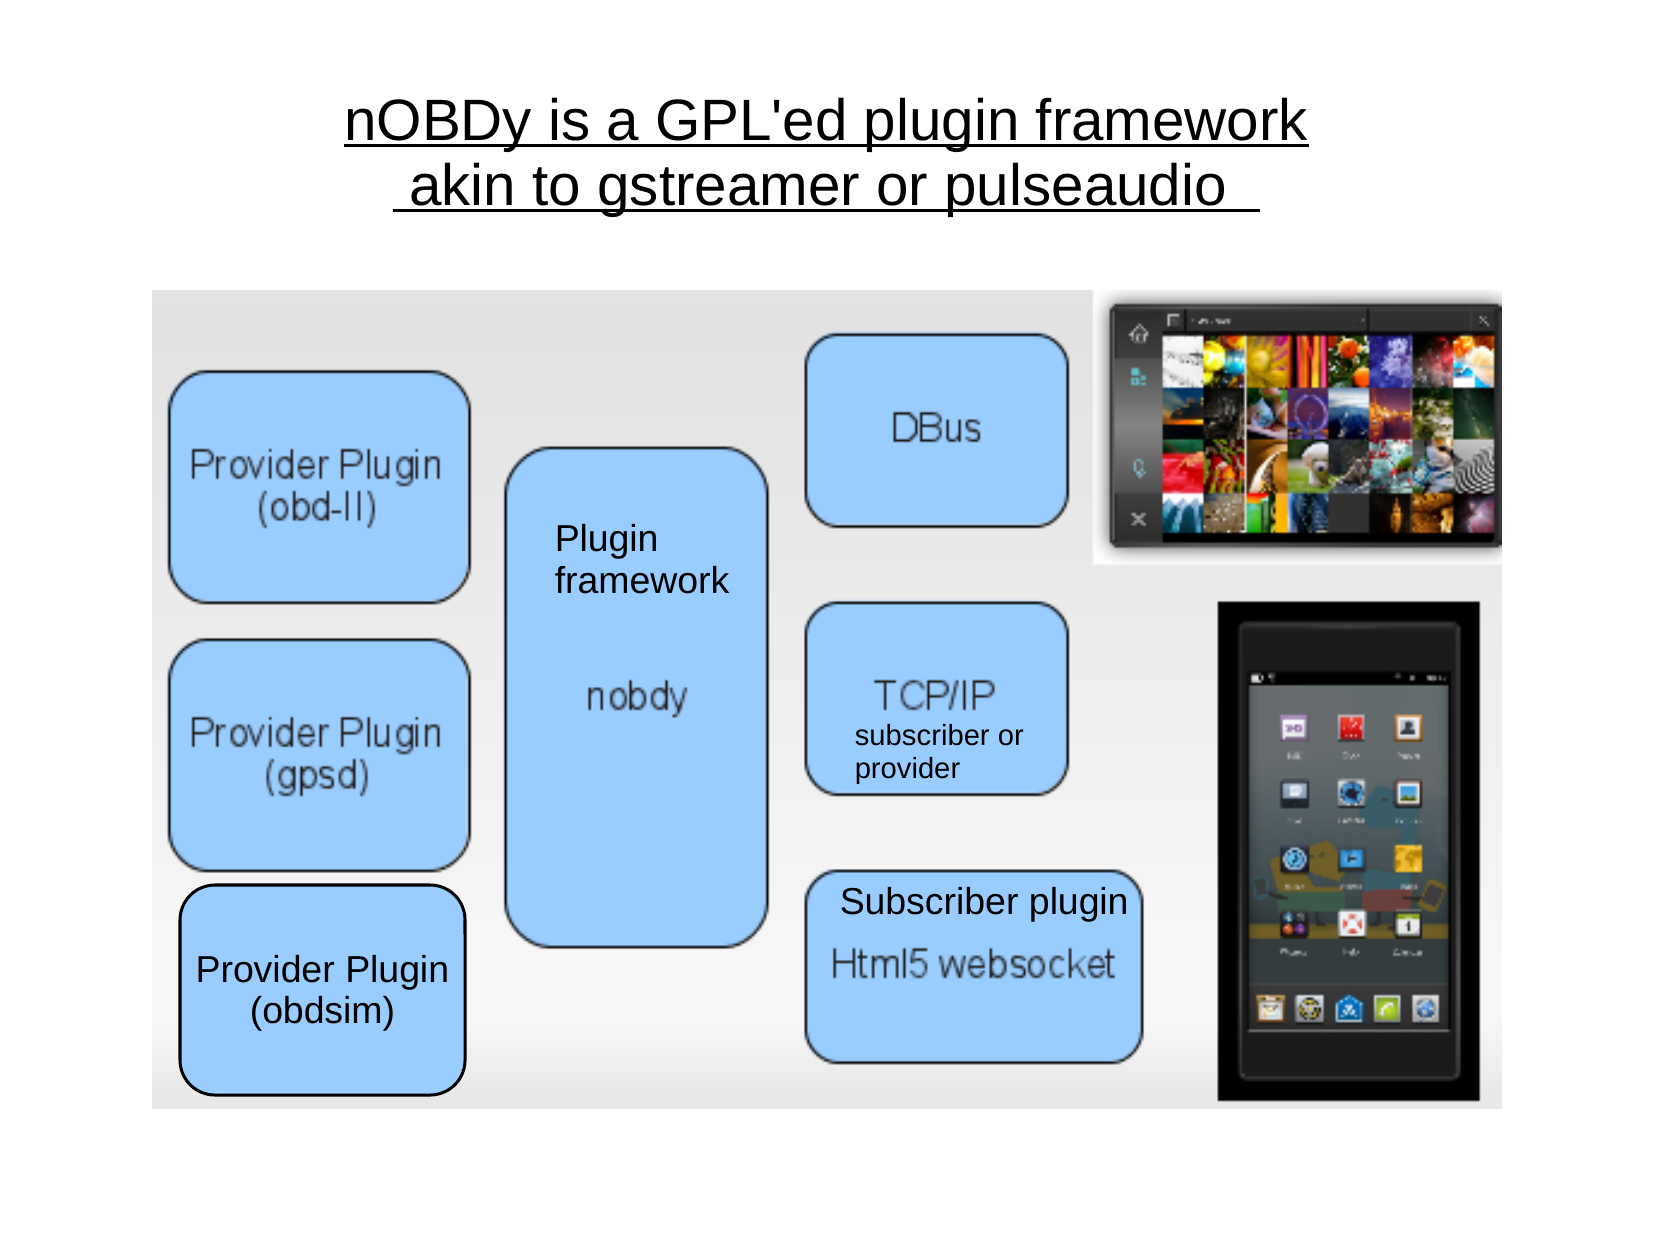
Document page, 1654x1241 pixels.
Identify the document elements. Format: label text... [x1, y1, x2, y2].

text_box Subscriber plugin [825, 873, 1145, 931]
picture [152, 290, 1502, 1109]
text_box subscriber or provider [840, 711, 1096, 793]
text_box Provider Plugin (obdsim) [180, 885, 466, 1096]
title nOBDy is a GPL'ed plugin framework akin to gstreamer or pulseaudio [82, 49, 1571, 257]
text_box Plugin framework [540, 510, 745, 609]
